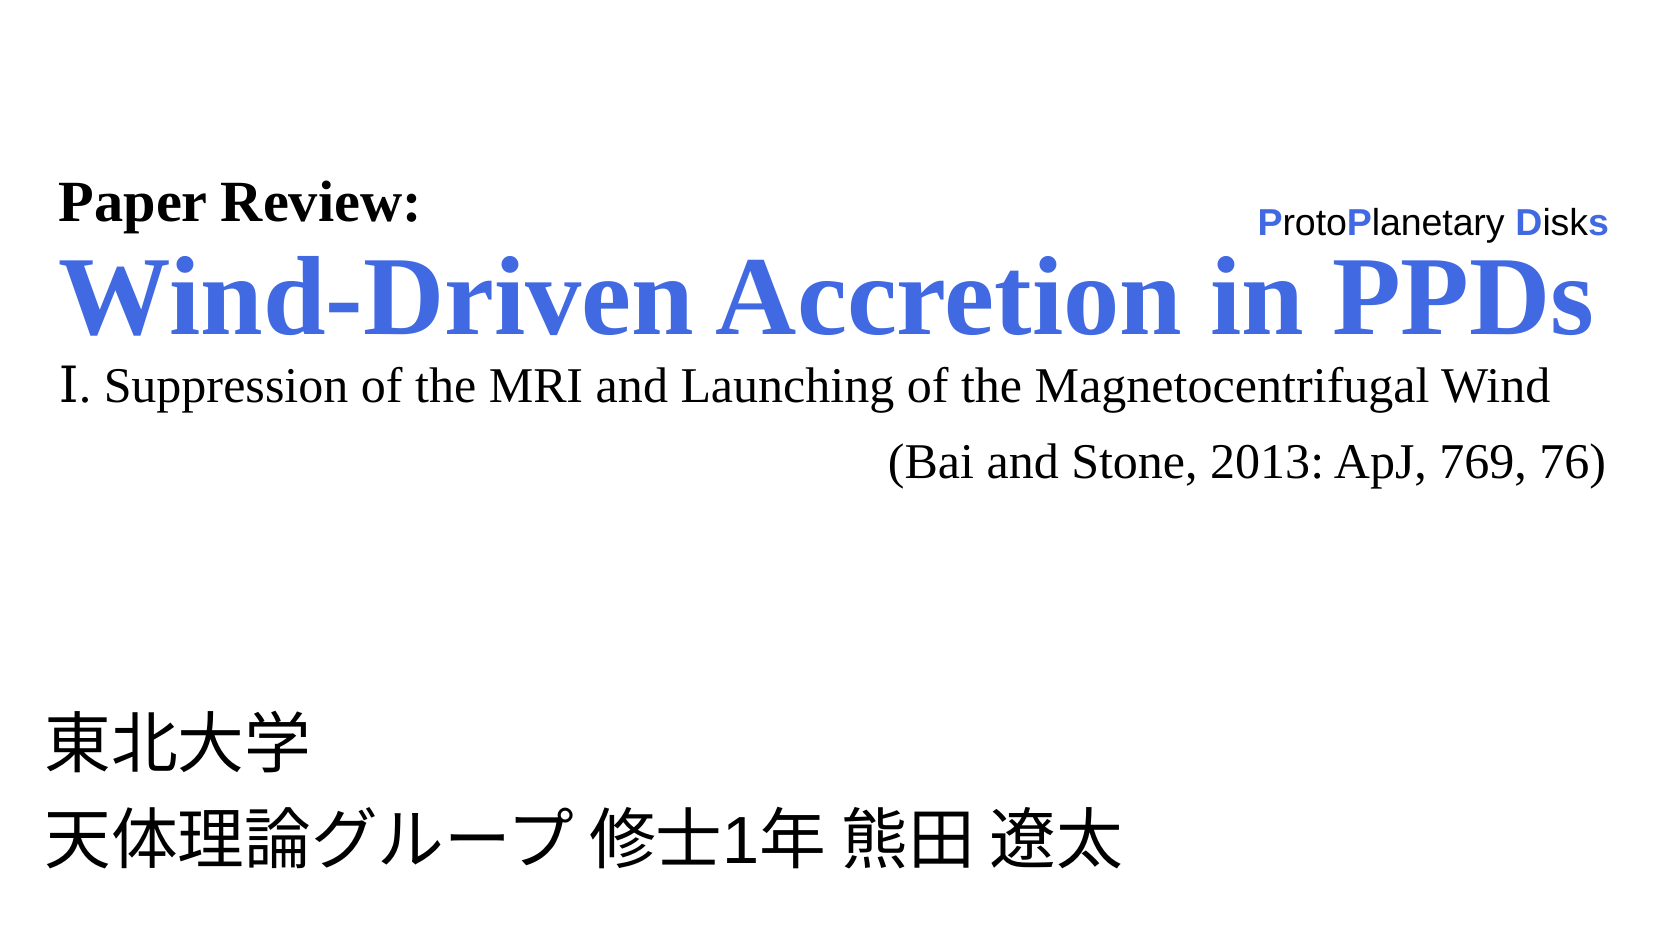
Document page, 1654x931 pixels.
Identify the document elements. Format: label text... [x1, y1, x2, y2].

text_box Paper Review: Wind-Driven Accretion in PPDs Ⅰ. Suppression of the MRI and Launching of the Magnetocentrifugal Wind (Bai and Stone, 2013: ApJ, 769, 76) [0, 161, 1654, 545]
text_box ProtoPlanetary Disks [1242, 193, 1625, 251]
text_box 東北大学 天体理論グループ 修士1年 熊田 遼太 [29, 679, 1241, 894]
